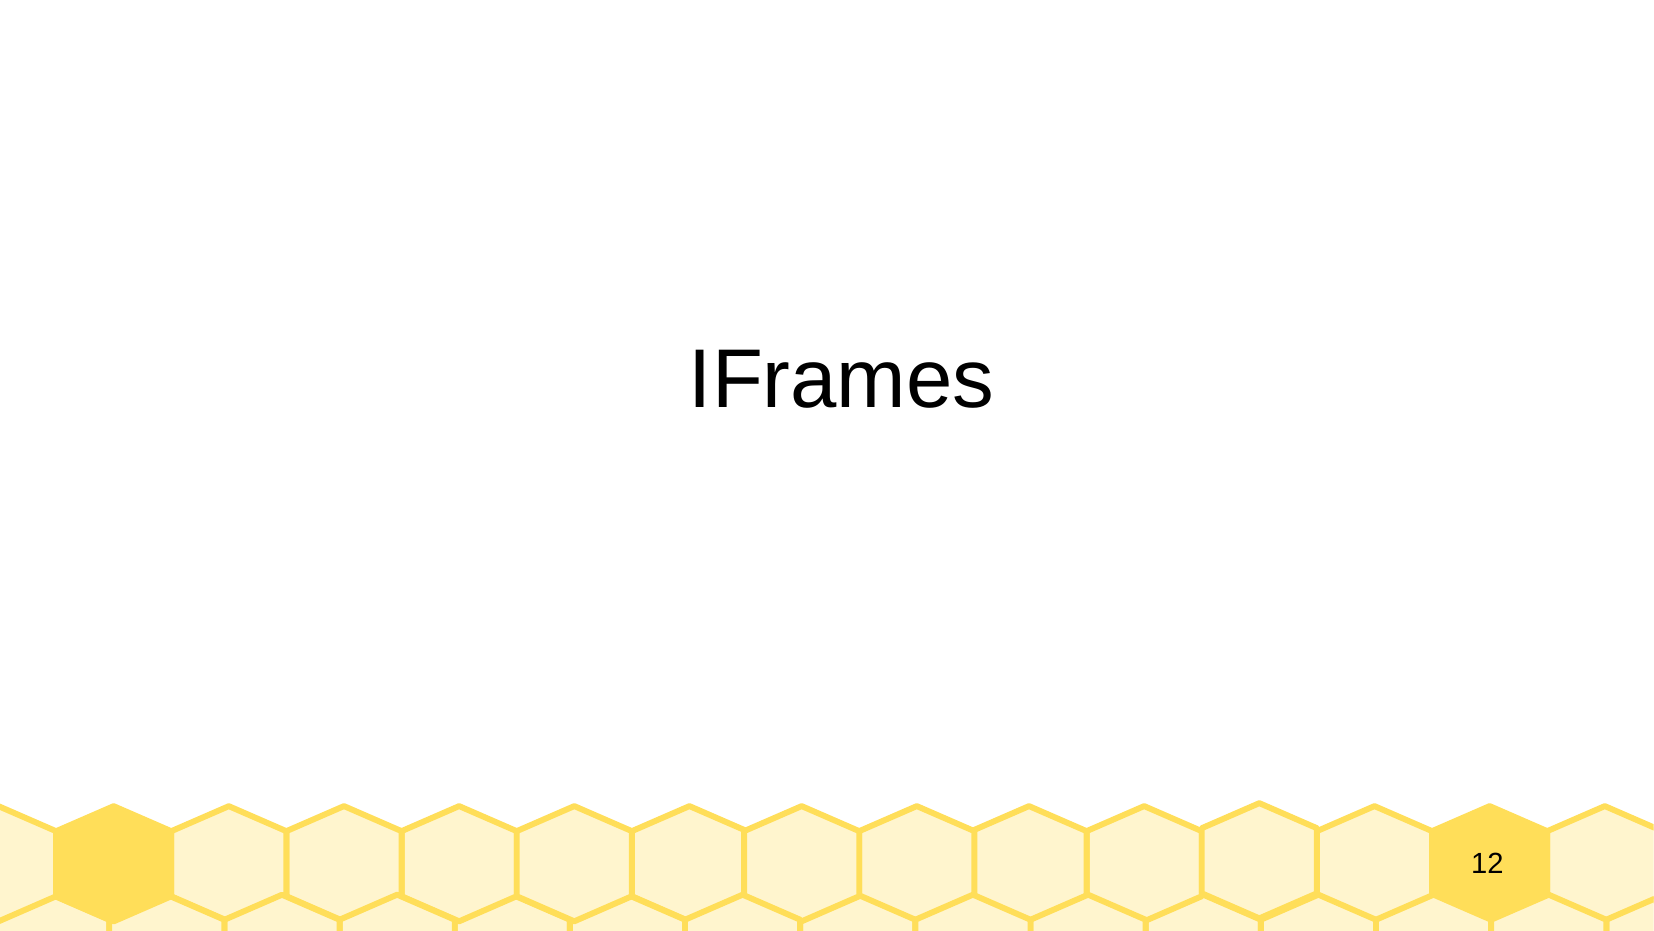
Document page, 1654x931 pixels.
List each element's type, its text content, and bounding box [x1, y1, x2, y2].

text_box IFrames [236, 324, 1447, 433]
